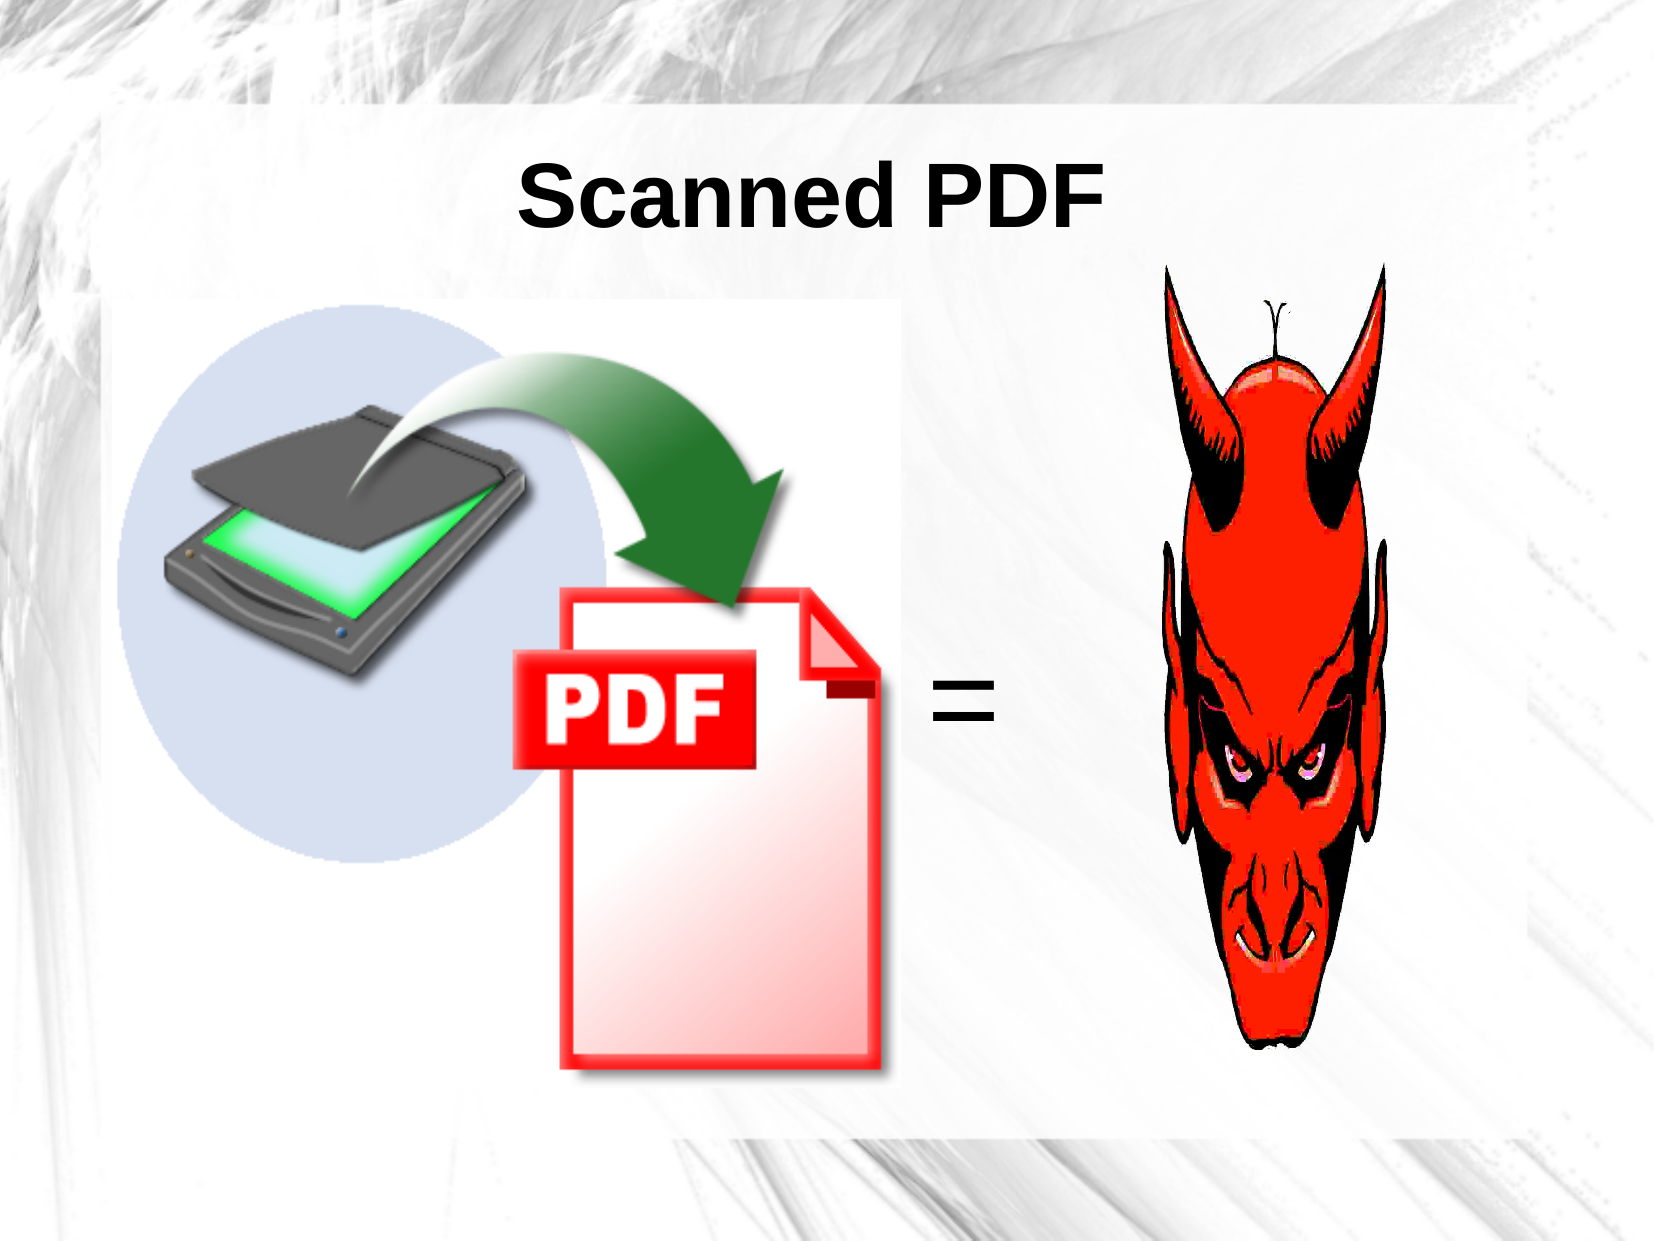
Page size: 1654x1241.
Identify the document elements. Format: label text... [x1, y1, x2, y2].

text_box = [82, 297, 1571, 1102]
title Scanned PDF [118, 112, 1506, 281]
picture [0, 0, 1654, 1241]
